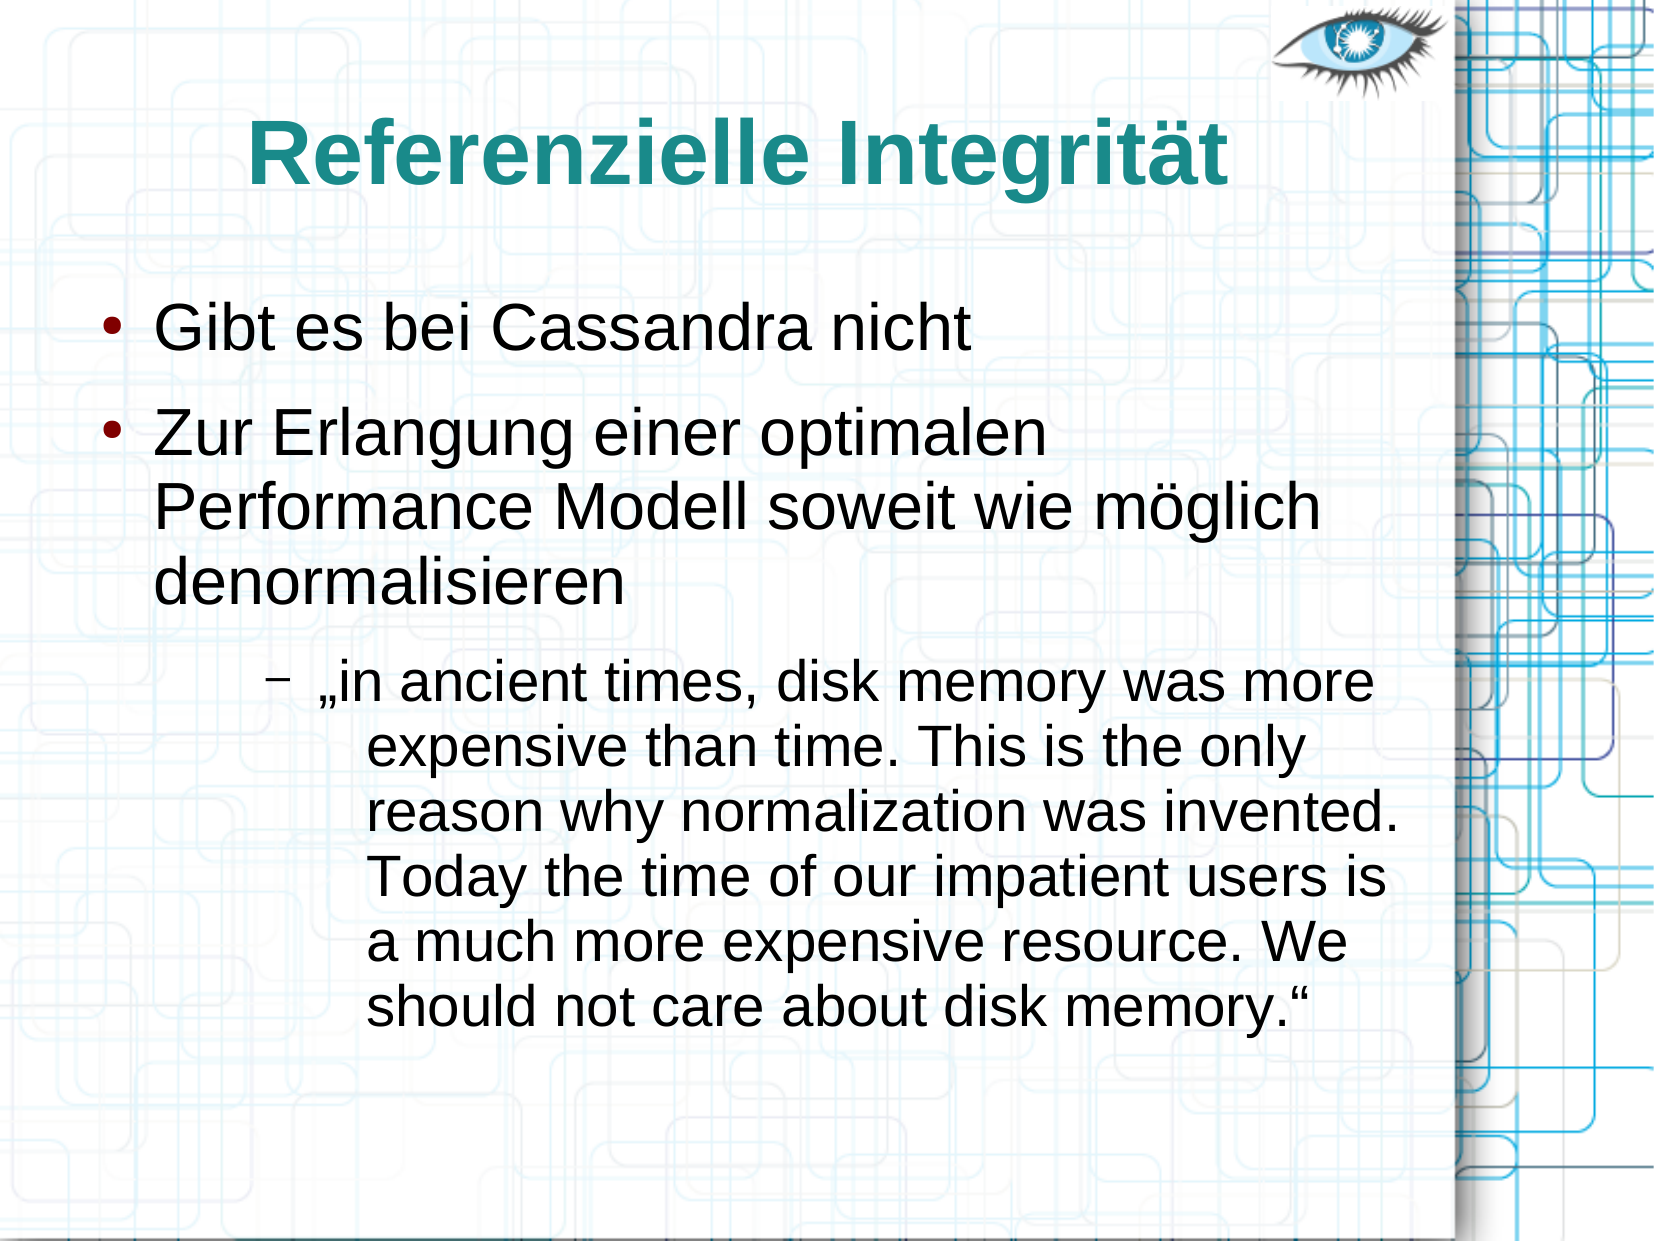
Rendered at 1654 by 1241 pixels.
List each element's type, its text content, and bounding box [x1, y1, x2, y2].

list Gibt es bei Cassandra nicht Zur Erlangung einer optimalen Performance Modell soweit wie möglich denormalisieren „in ancient times, disk memory was more expensive than time. This is the only reason why normalization was invented. Today the time of our impatient users is a much more expensive resource. We should not care about disk memory.“ [82, 290, 1418, 1109]
title Referenzielle Integrität [59, 49, 1418, 257]
picture [0, 0, 1654, 1241]
